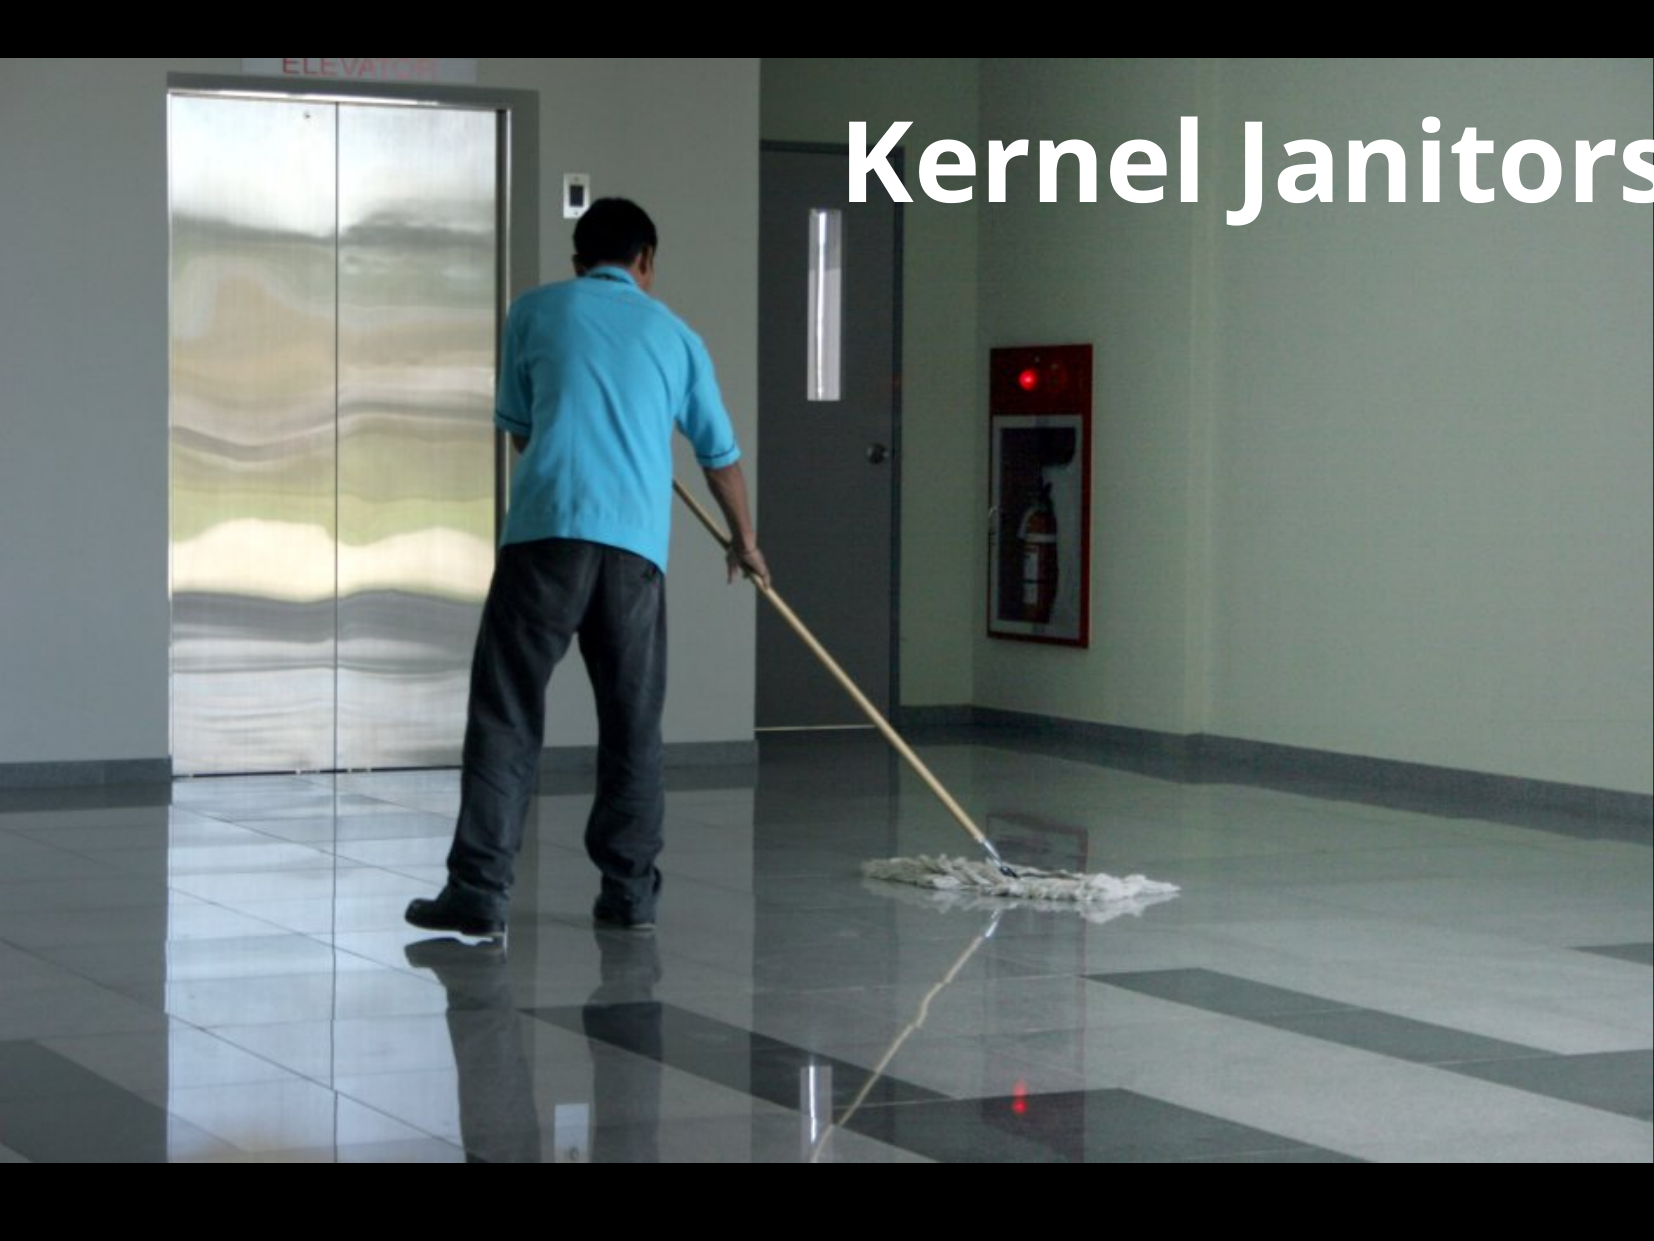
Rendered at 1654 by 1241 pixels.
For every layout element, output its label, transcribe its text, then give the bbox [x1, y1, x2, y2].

picture [0, 58, 1654, 1163]
picture [1647, 179, 1653, 191]
text_box [0, 1163, 1654, 1241]
text_box [0, 0, 1654, 58]
picture [1647, 152, 1654, 165]
text_box Kernel Janitors [825, 75, 1647, 226]
